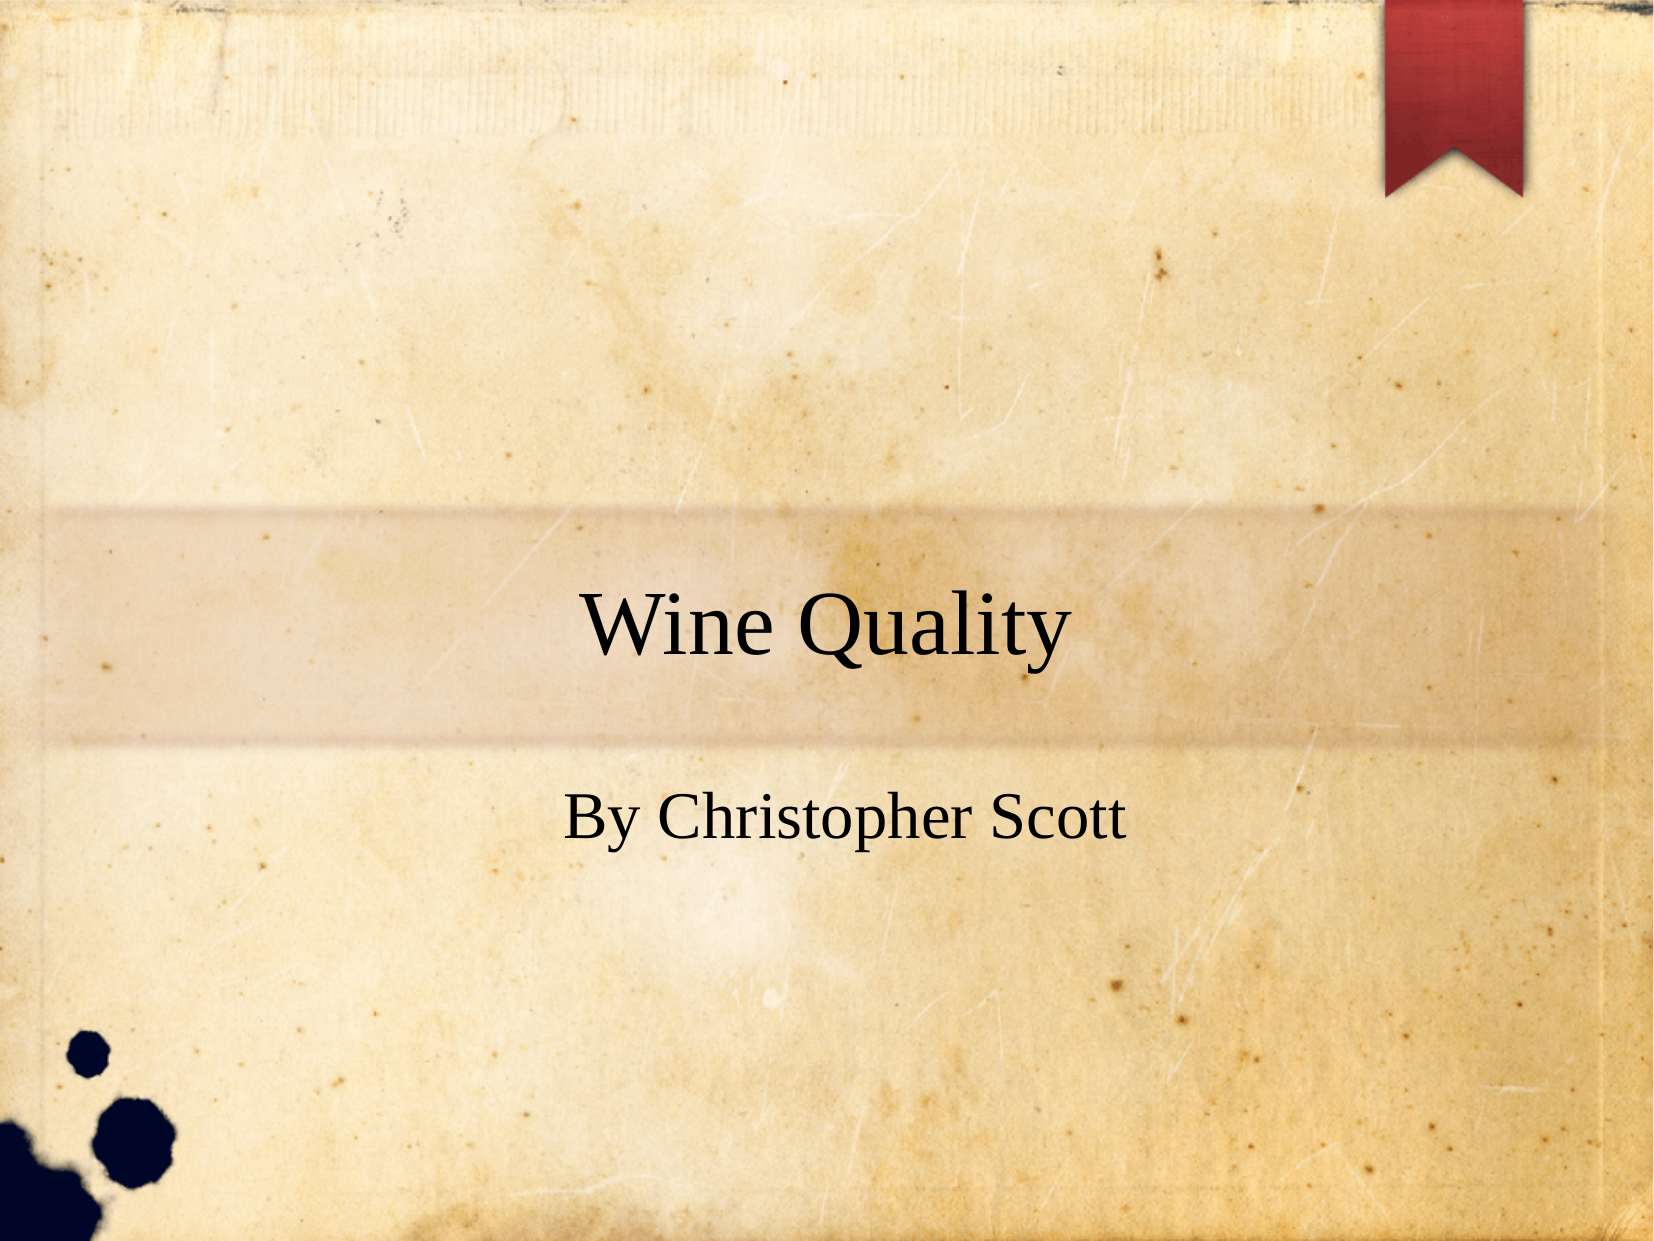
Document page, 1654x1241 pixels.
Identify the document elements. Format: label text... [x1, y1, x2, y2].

list By Christopher Scott [82, 779, 1538, 1205]
title Wine Quality [82, 519, 1571, 727]
picture [0, 0, 1654, 1241]
